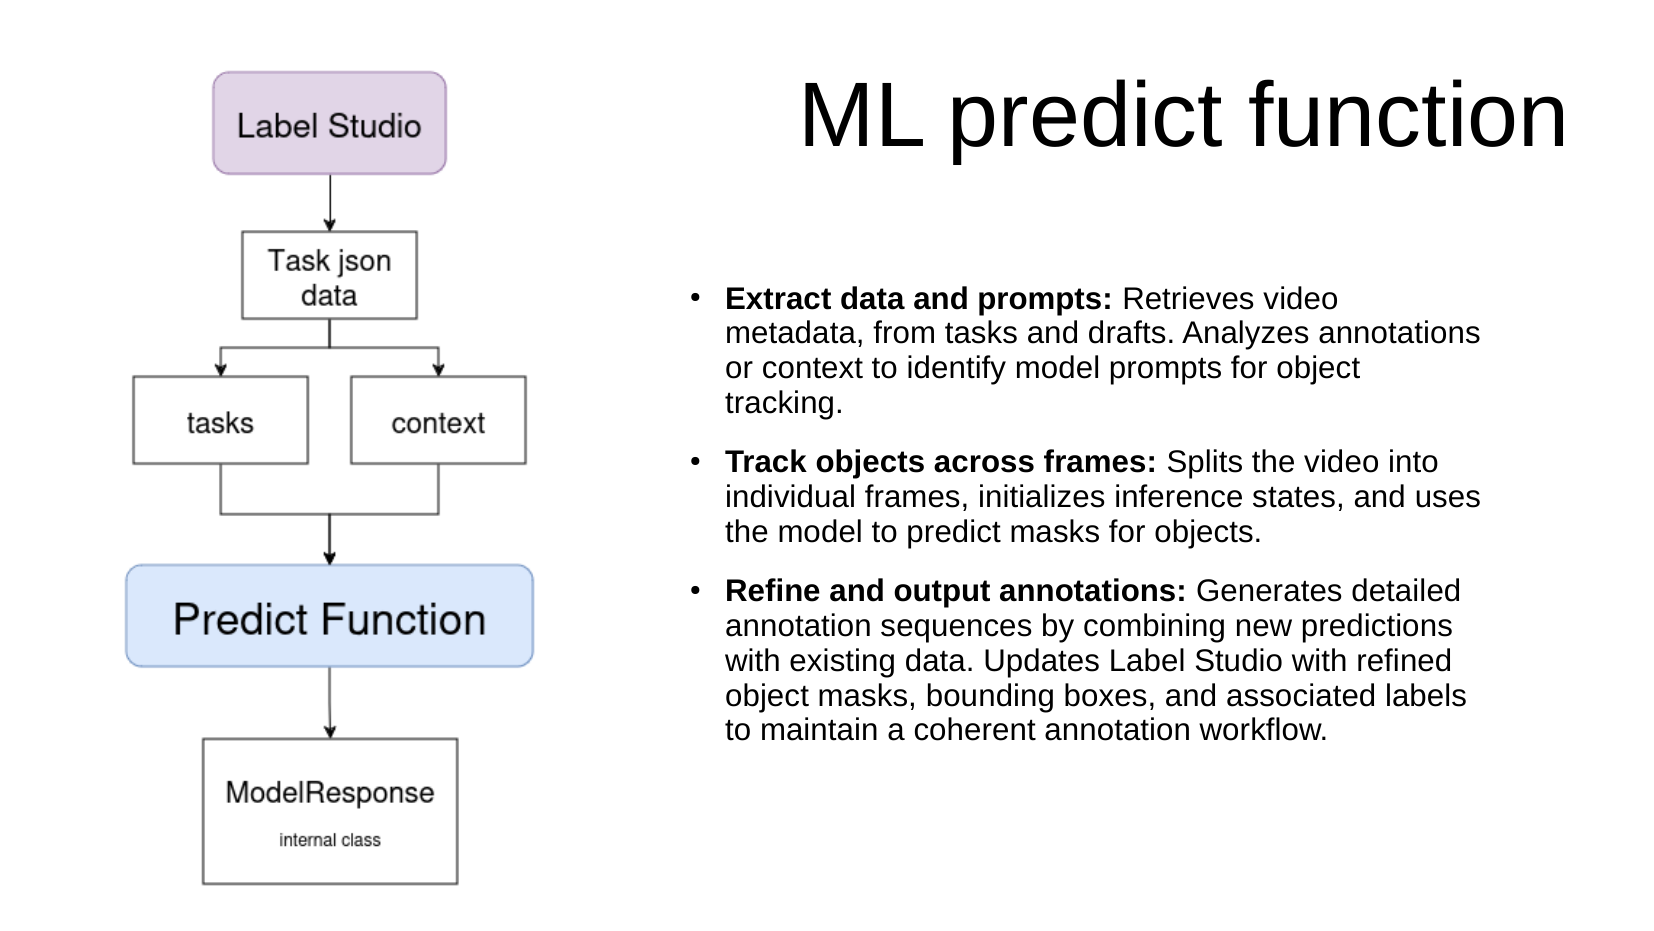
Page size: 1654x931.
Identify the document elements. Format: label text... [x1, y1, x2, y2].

picture [112, 58, 549, 901]
text_box Extract data and prompts: Retrieves video metadata, from tasks and drafts. Analyzes annotations or context to identify model prompts for object tracking. Track objects across frames: Splits the video into individual frames, initializes inference states, and uses the model to predict masks for objects. Refine and output annotations: Generates detailed annotation sequences by combining new predictions with existing data. Updates Label Studio with refined object masks, bounding boxes, and associated labels to maintain a coherent annotation workflow. [675, 225, 1501, 863]
title ML predict function [82, 37, 1571, 193]
